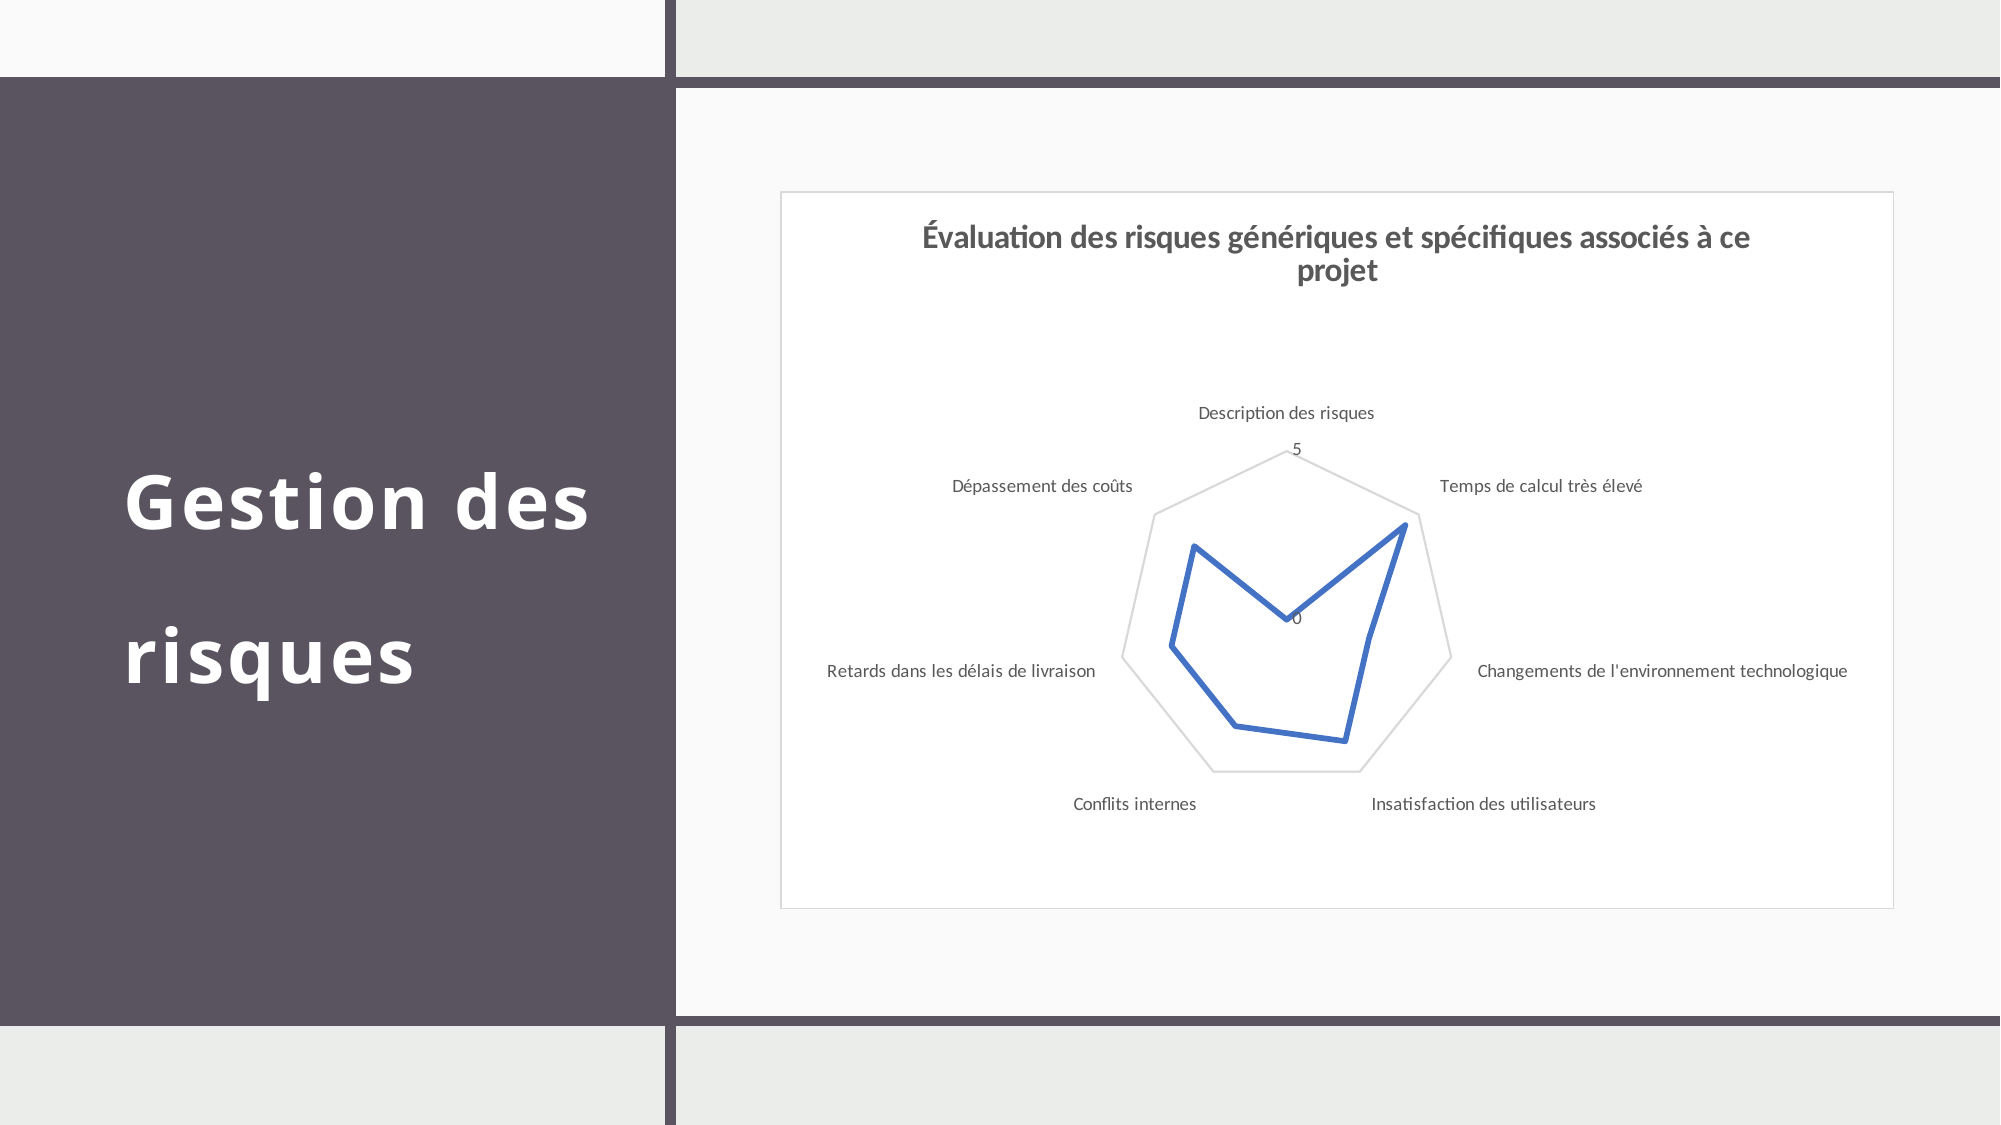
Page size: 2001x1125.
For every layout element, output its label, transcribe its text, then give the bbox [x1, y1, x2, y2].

chart [780, 191, 1895, 910]
text_box [0, 0, 2000, 1125]
title Gestion des risques [105, 197, 618, 904]
